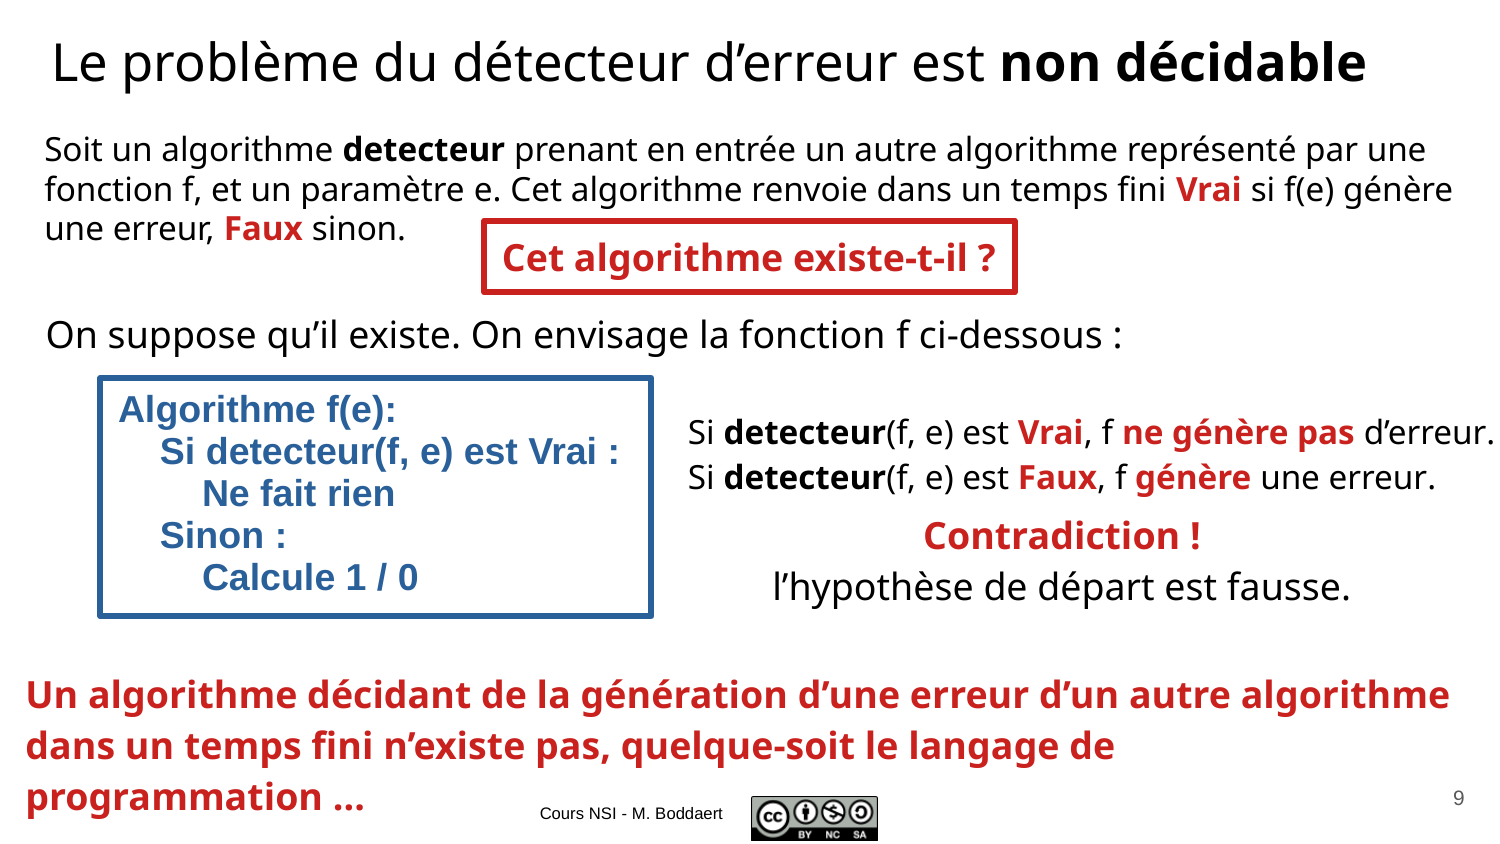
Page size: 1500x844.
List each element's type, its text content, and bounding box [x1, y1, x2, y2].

title Le problème du détecteur d’erreur est non décidable [51, 13, 1449, 108]
text_box Un algorithme décidant de la génération d’une erreur d’un autre algorithme dans un temps fini n’existe pas, quelque-soit le langage de programmation ... [10, 661, 1477, 764]
text_box Contradiction ! l’hypothèse de départ est fausse. [757, 509, 1351, 612]
slide_number <numéro> [1389, 764, 1480, 830]
text_box Si detecteur(f, e) est Vrai, f ne génère pas d’erreur. Si detecteur(f, e) est Faux, f génère une erreur. [673, 401, 1497, 504]
text_box On suppose qu’il existe. On envisage la fonction f ci-dessous : [30, 301, 1111, 366]
text_box Algorithme f(e): Si detecteur(f, e) est Vrai : Ne fait rien Sinon : Calcule 1 / 0 [100, 377, 652, 617]
picture [751, 796, 878, 841]
text_box Soit un algorithme detecteur prenant en entrée un autre algorithme représenté par une fonction f, et un paramètre e. Cet algorithme renvoie dans un temps fini Vrai si f(e) génère une erreur, Faux sinon. [29, 120, 1477, 237]
text_box Cet algorithme existe-t-il ? [484, 224, 989, 289]
